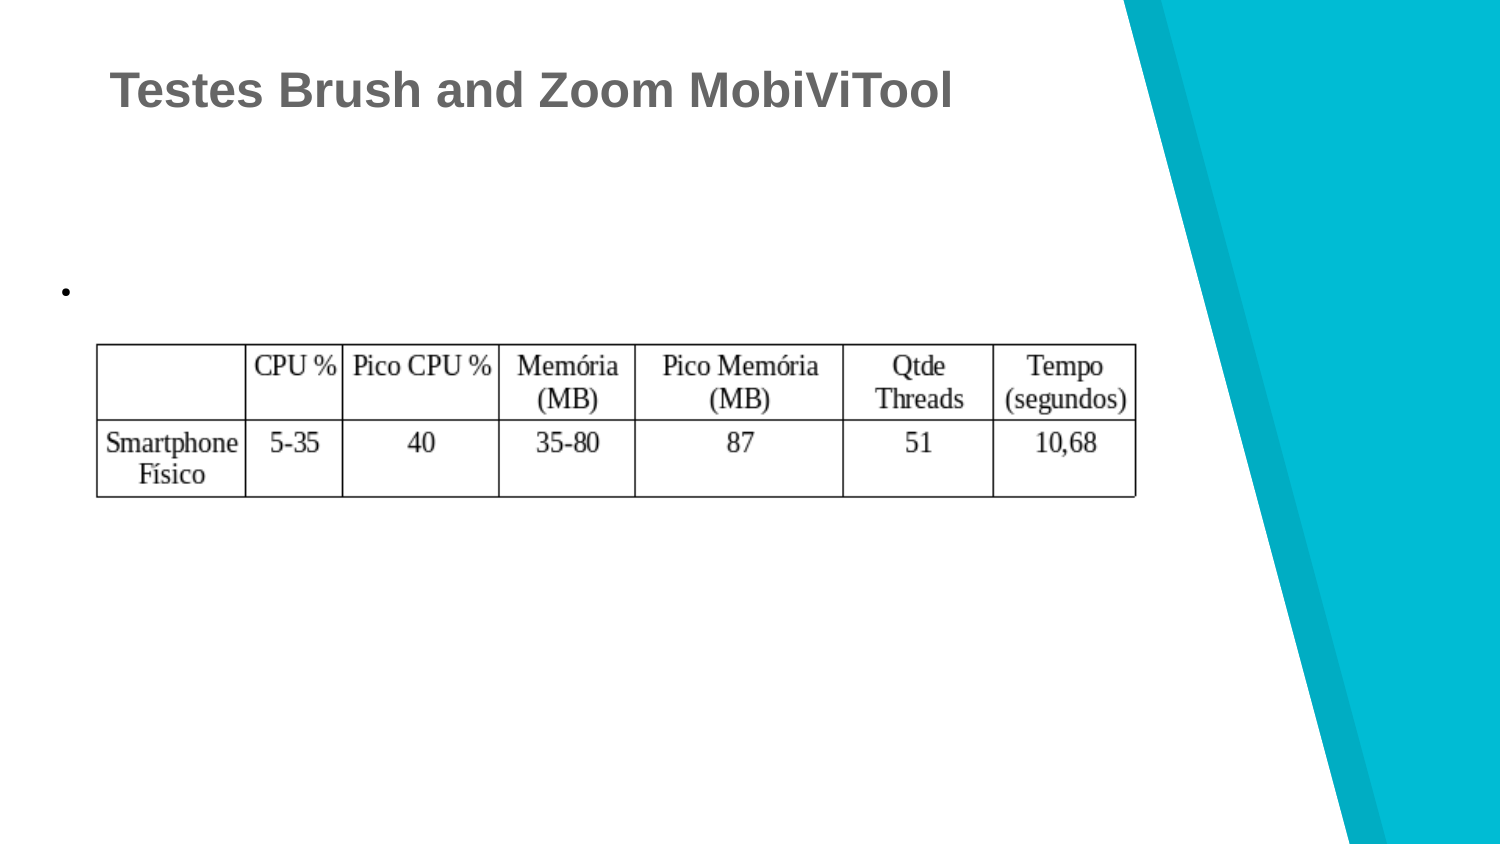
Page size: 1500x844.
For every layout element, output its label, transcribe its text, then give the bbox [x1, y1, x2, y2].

list [43, 106, 1394, 792]
subtitle Testes Brush and Zoom MobiViTool [94, 42, 1394, 106]
picture [73, 330, 1182, 542]
